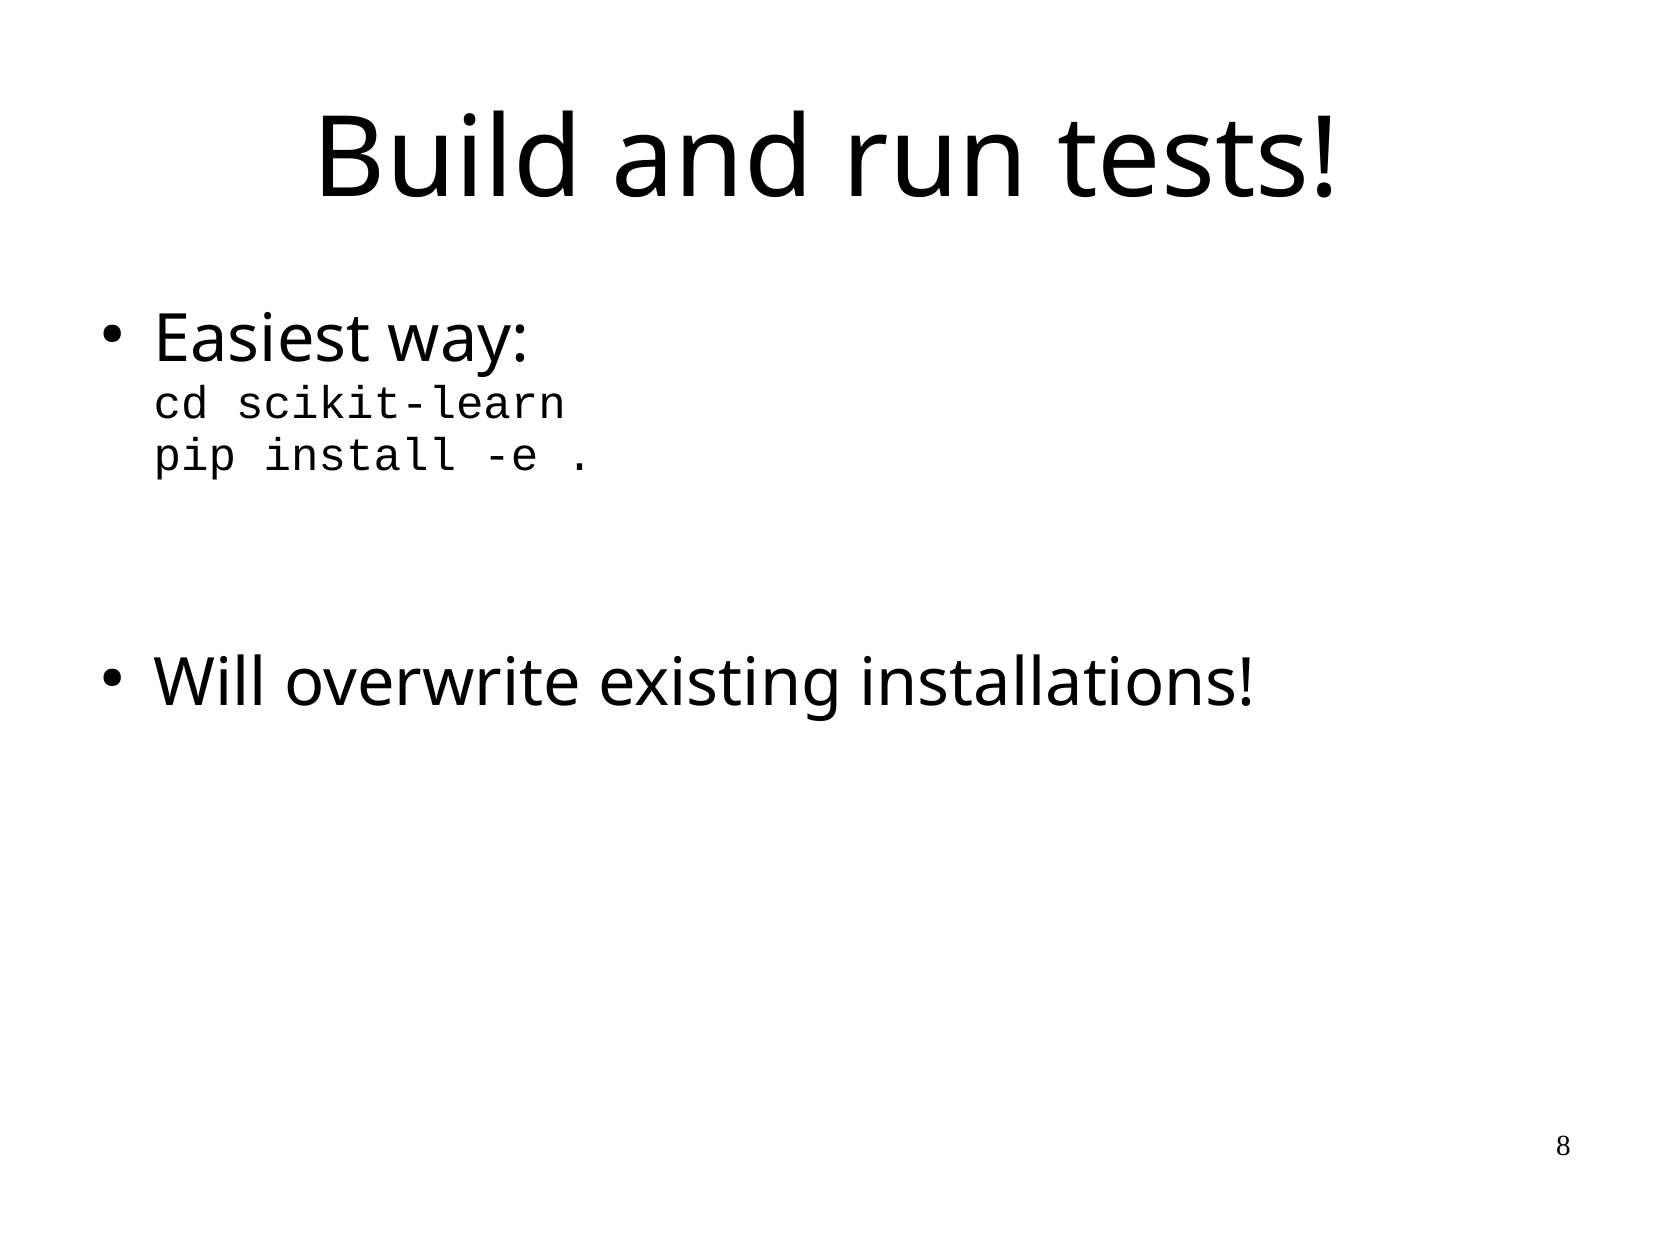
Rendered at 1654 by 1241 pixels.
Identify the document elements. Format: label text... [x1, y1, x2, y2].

list Easiest way: cd scikit-learn pip install -e . Will overwrite existing installations! [82, 290, 1571, 1010]
title Build and run tests! [82, 49, 1571, 257]
